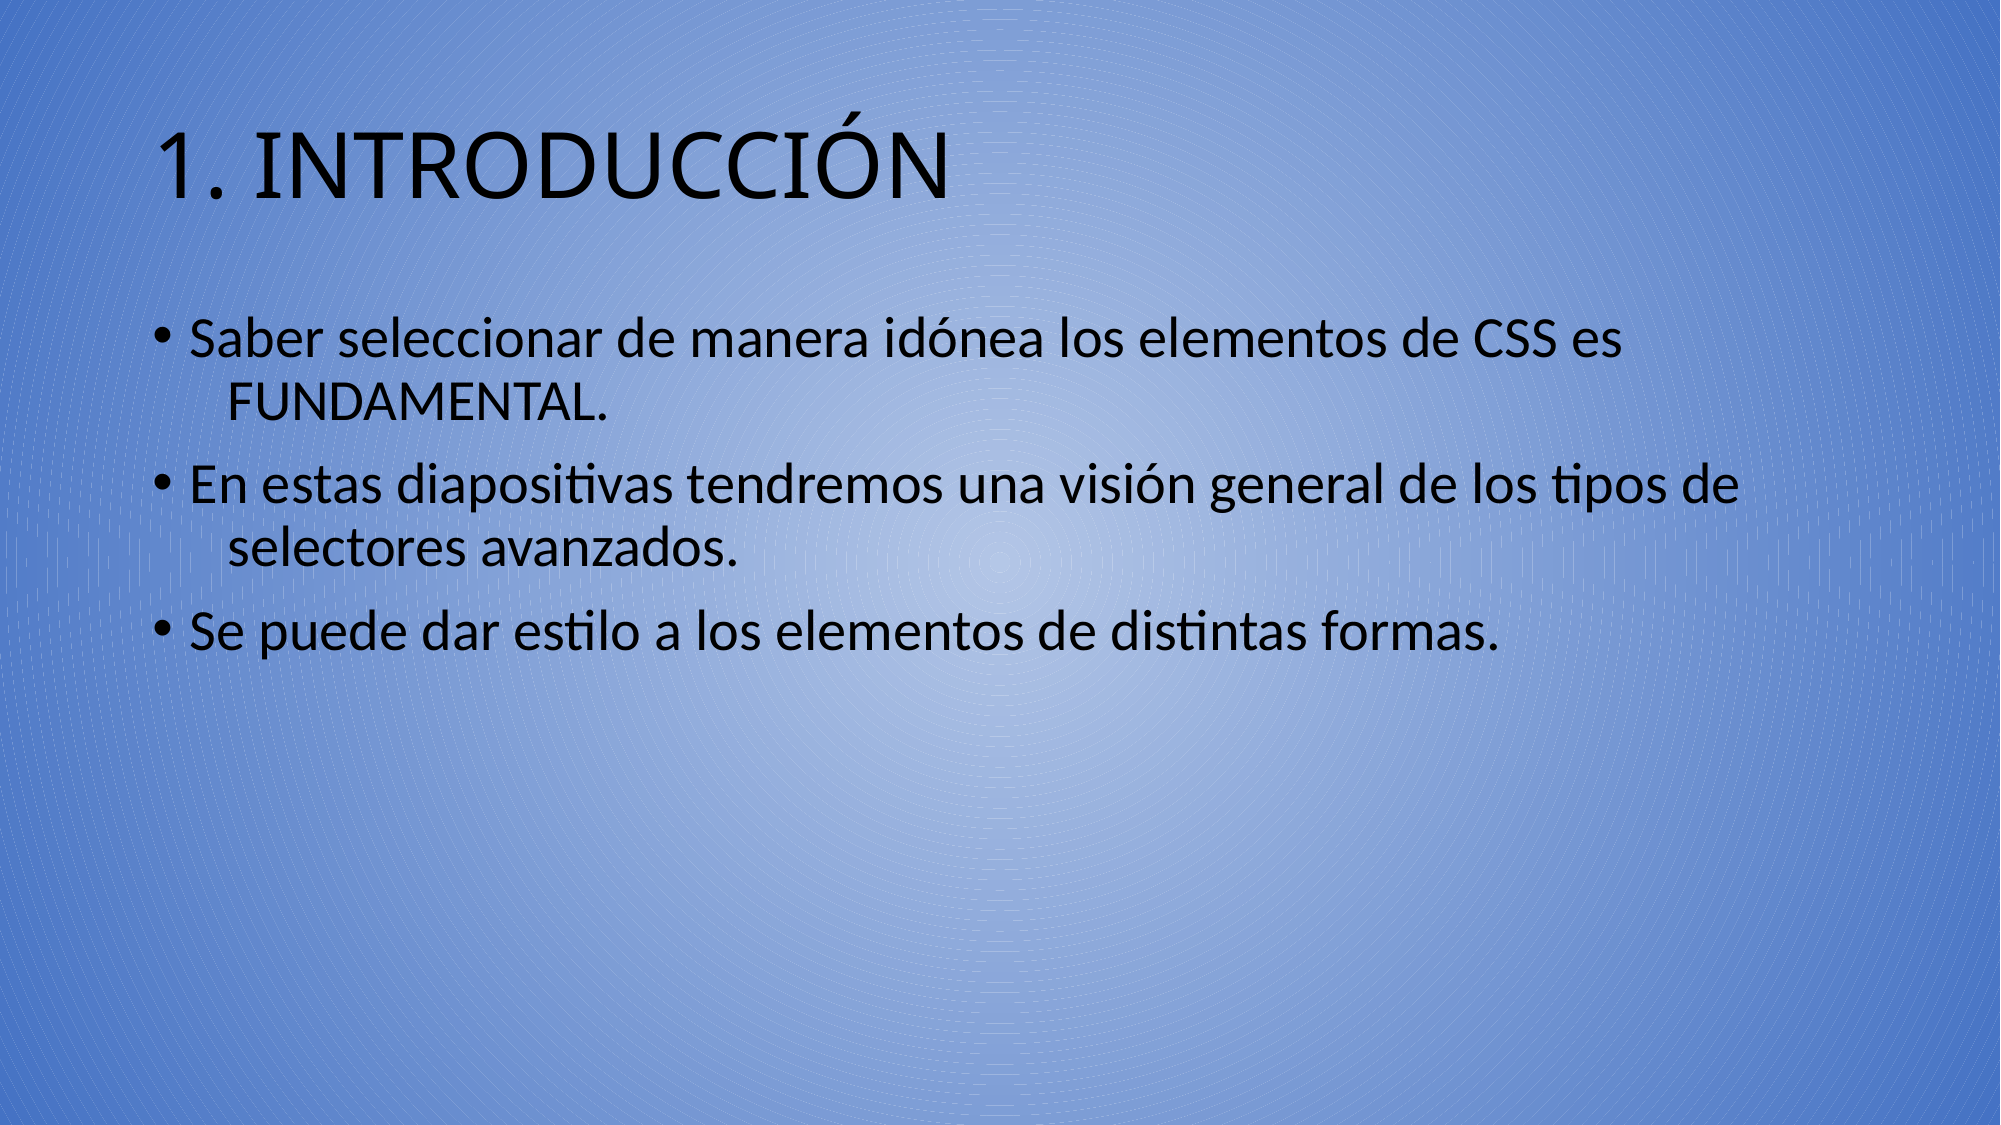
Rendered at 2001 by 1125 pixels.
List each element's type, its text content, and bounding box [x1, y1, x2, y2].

title 1. INTRODUCCIÓN [137, 59, 1863, 278]
list Saber seleccionar de manera idónea los elementos de CSS es FUNDAMENTAL. En estas diapositivas tendremos una visión general de los tipos de selectores avanzados. Se puede dar estilo a los elementos de distintas formas. [137, 299, 1863, 1014]
